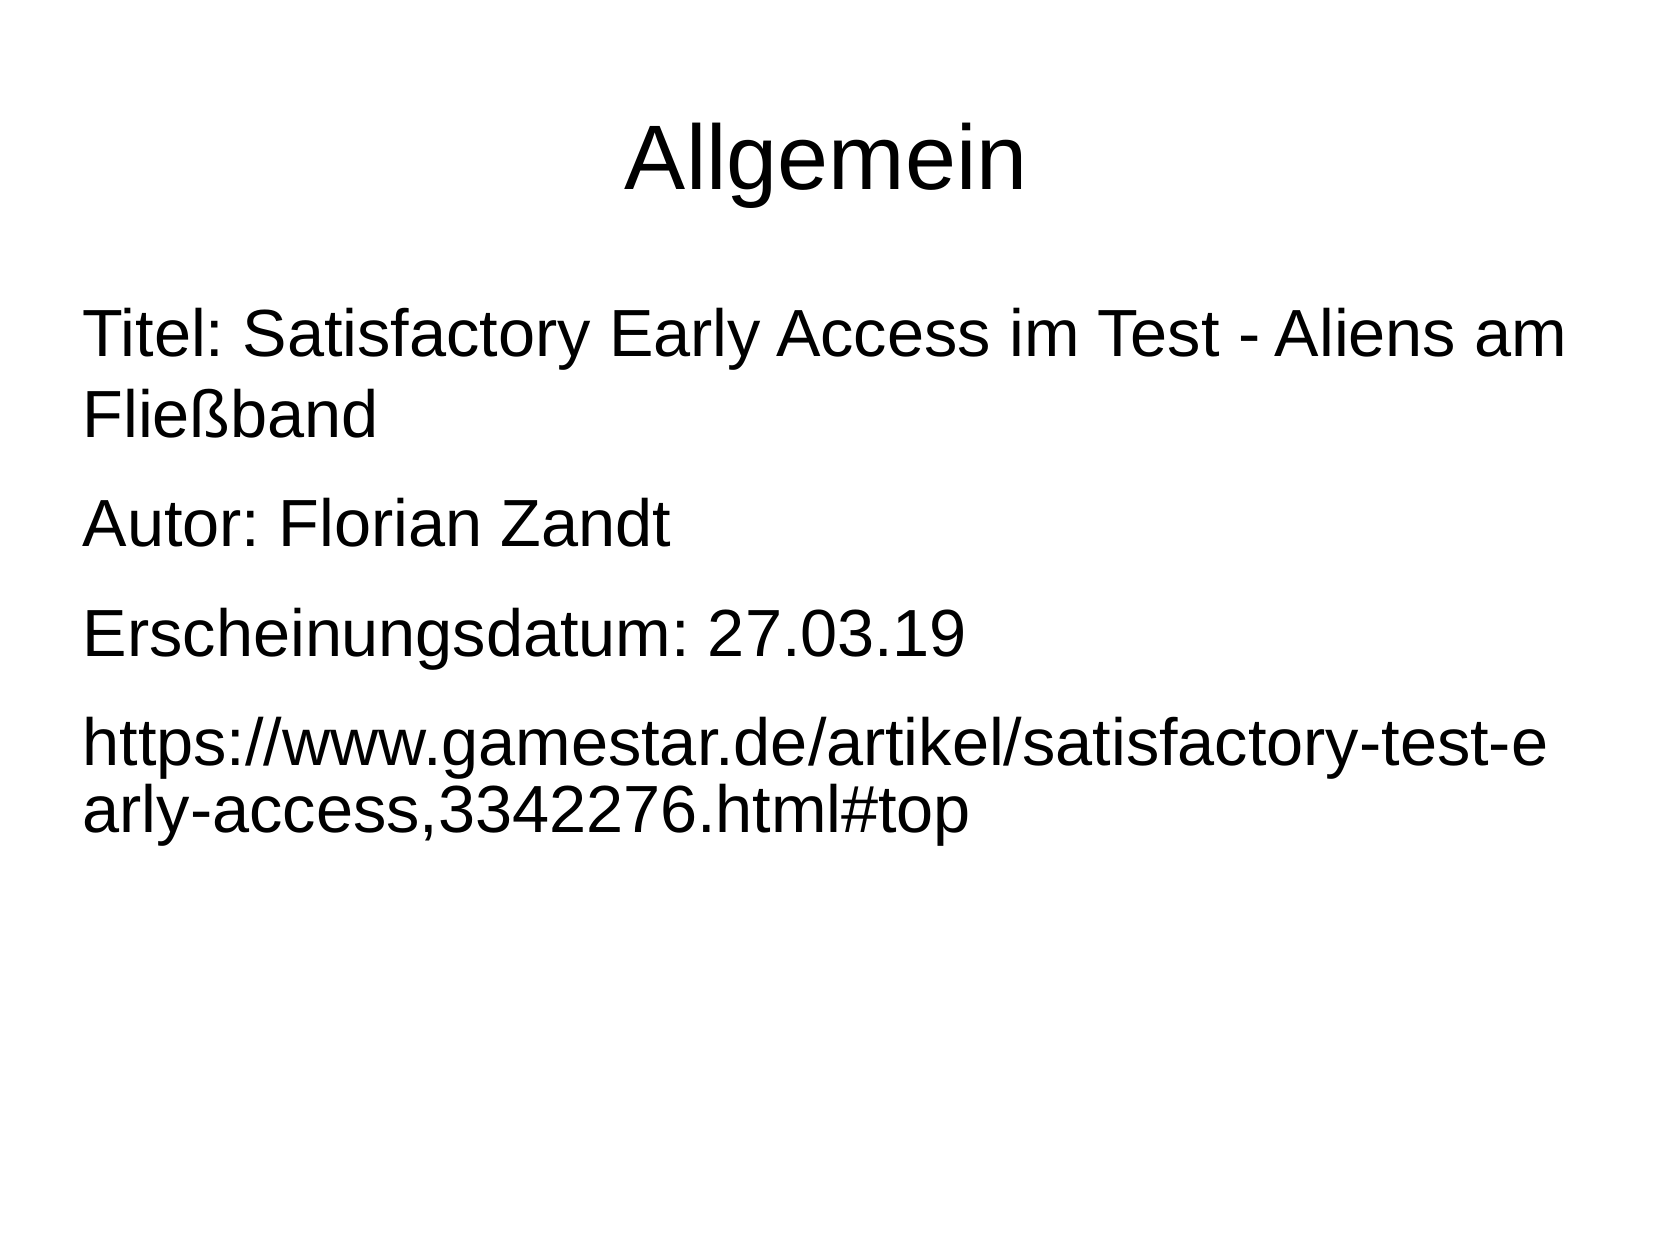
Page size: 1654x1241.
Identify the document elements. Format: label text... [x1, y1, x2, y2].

title Allgemein [82, 49, 1571, 257]
list Titel: Satisfactory Early Access im Test - Aliens am Fließband Autor: Florian Zandt Erscheinungsdatum: 27.03.19 https://www.gamestar.de/artikel/satisfactory-test-early-access,3342276.html#top [82, 290, 1571, 1109]
